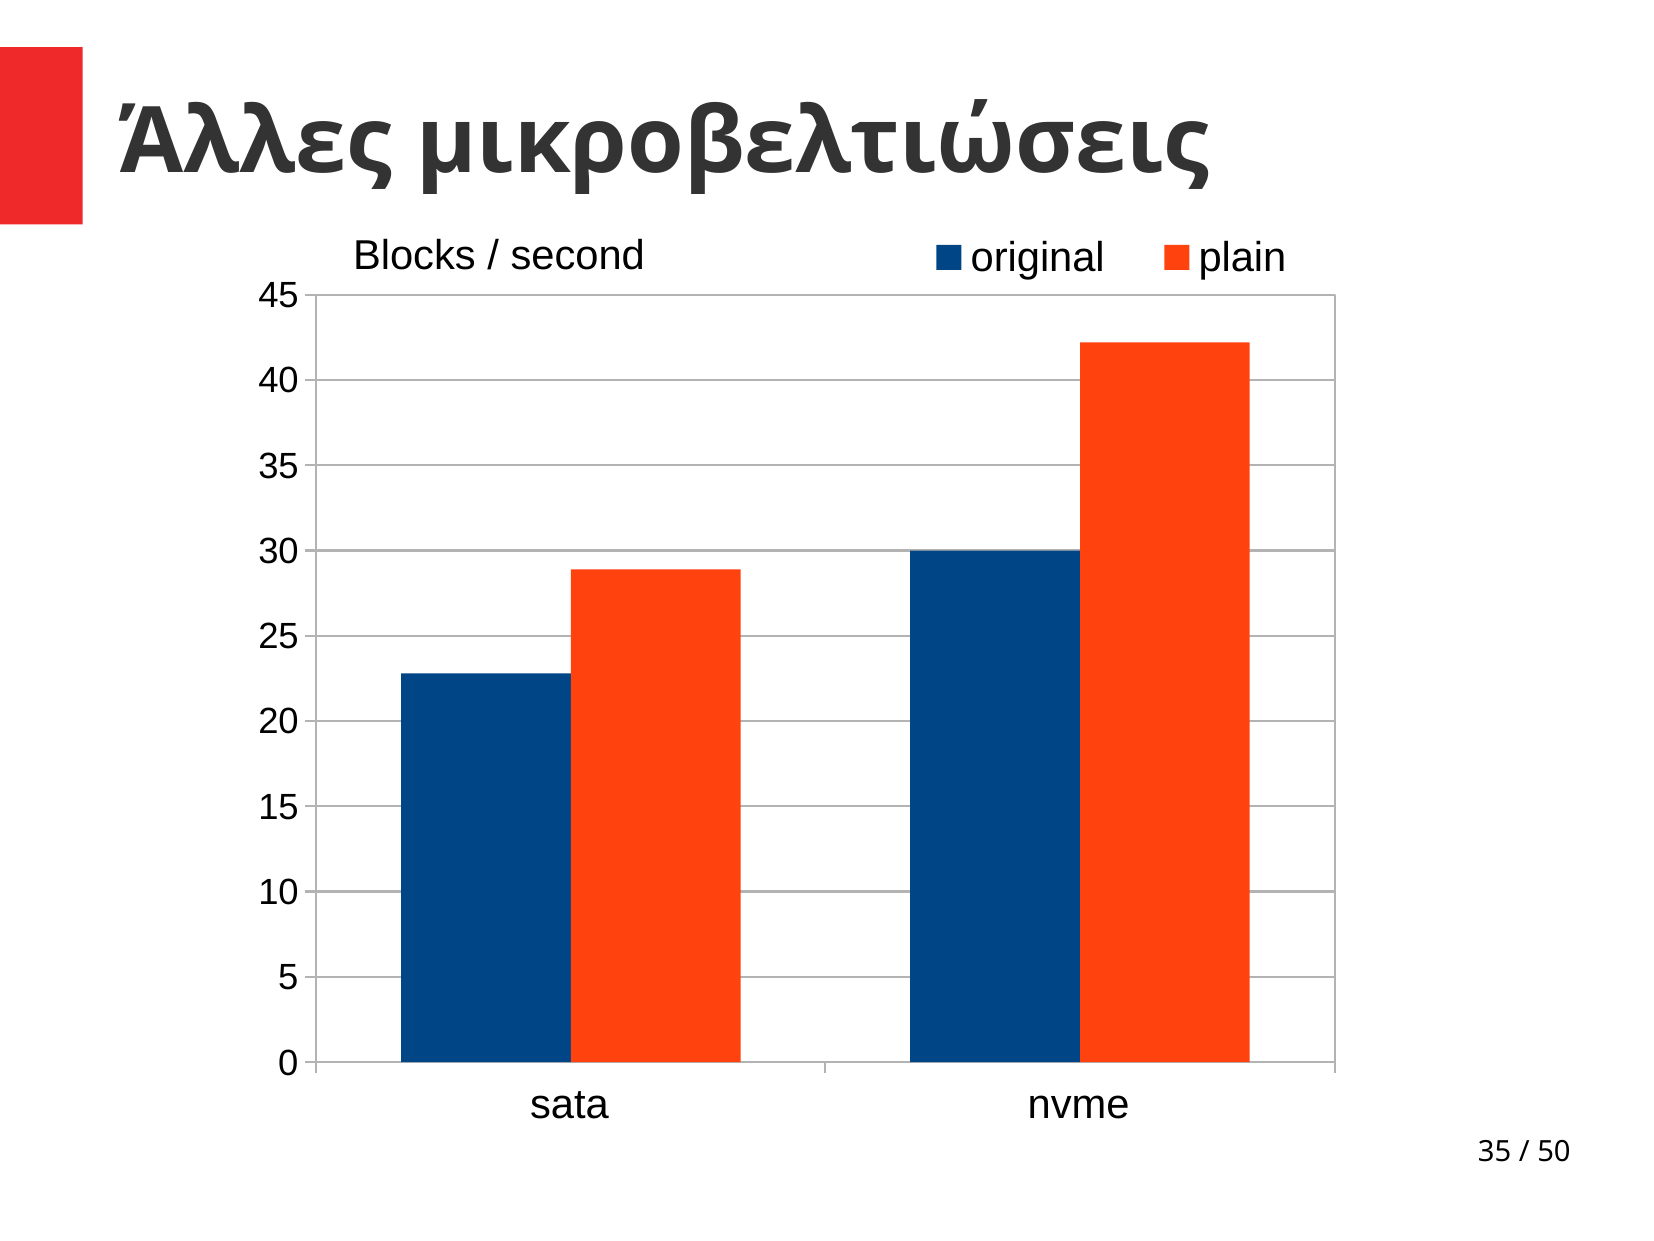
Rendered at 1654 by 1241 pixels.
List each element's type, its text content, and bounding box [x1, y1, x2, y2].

title Άλλες μικροβελτιώσεις [118, 33, 1571, 241]
picture [240, 210, 1357, 1142]
